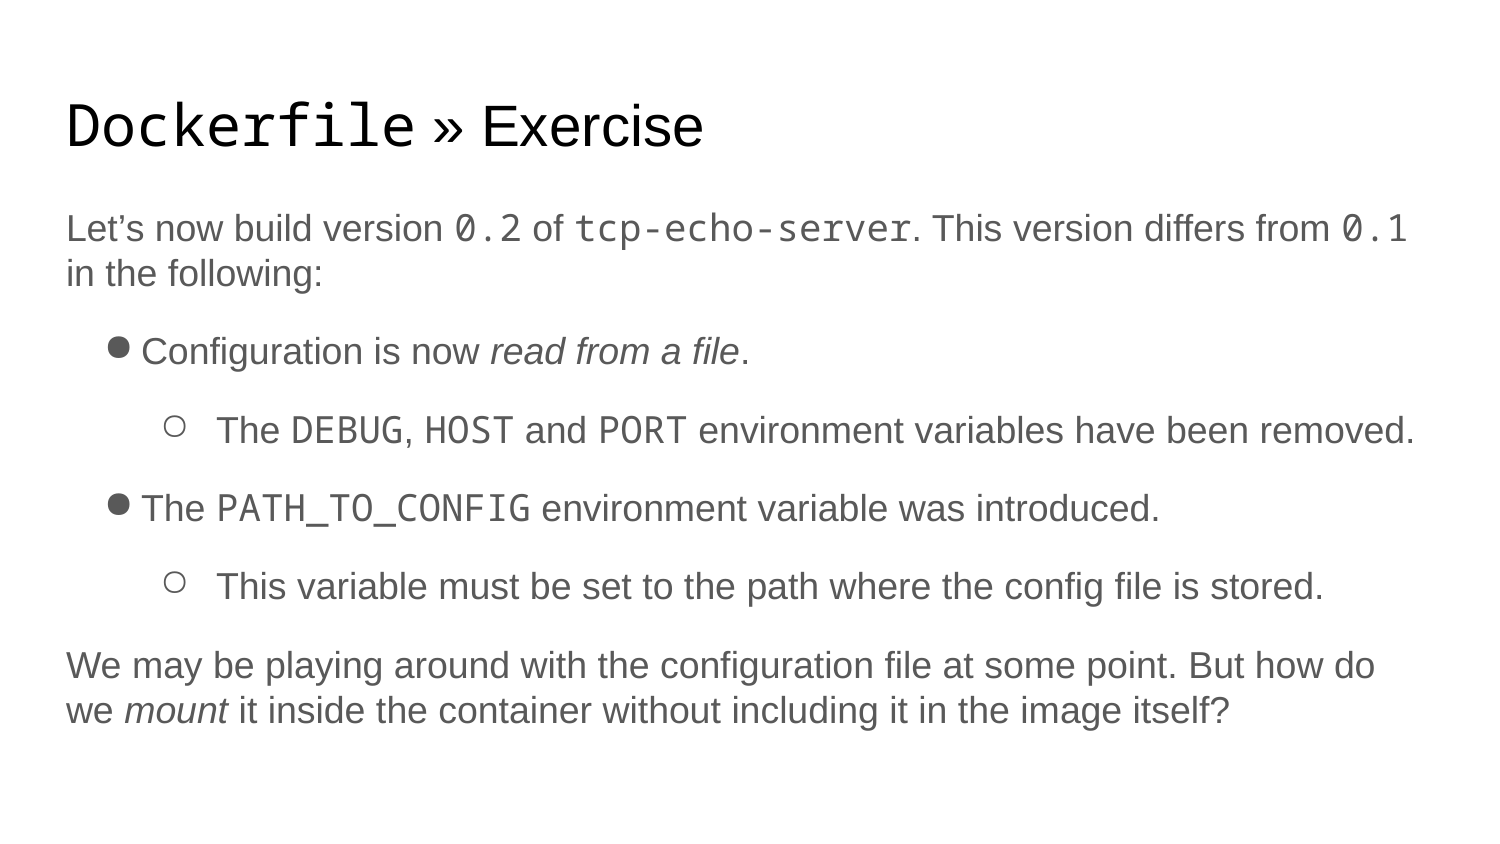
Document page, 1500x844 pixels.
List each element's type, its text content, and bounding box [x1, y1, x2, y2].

title Dockerfile » Exercise [51, 72, 1449, 167]
list Let’s now build version 0.2 of tcp-echo-server. This version differs from 0.1 in the following: Configuration is now read from a file. The DEBUG, HOST and PORT environment variables have been removed. The PATH_TO_CONFIG environment variable was introduced. This variable must be set to the path where the config file is stored. We may be playing around with the configuration file at some point. But how do we mount it inside the container without including it in the image itself? [51, 189, 1449, 750]
